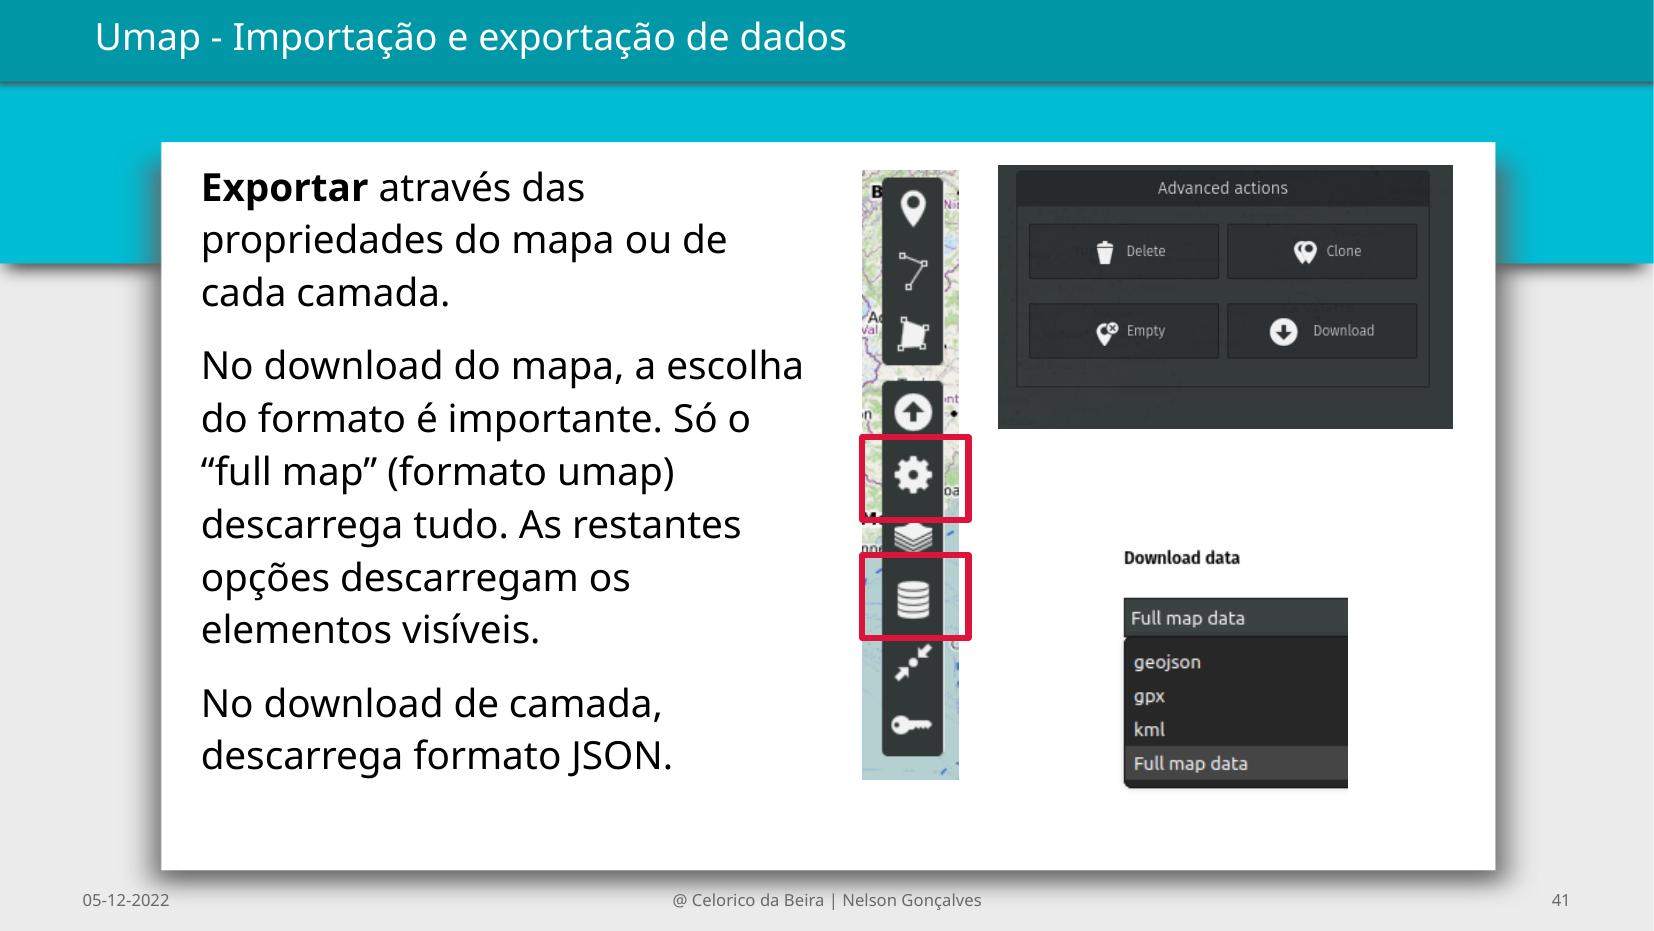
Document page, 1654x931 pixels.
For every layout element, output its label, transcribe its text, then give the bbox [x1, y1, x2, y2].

list Exportar através das propriedades do mapa ou de cada camada. No download do mapa, a escolha do formato é importante. Só o “full map” (formato umap) descarrega tudo. As restantes opções descarregam os elementos visíveis. No download de camada, descarrega formato JSON. [200, 159, 812, 842]
title Umap - Importação e exportação de dados [94, 10, 1583, 63]
picture [0, 0, 1654, 931]
